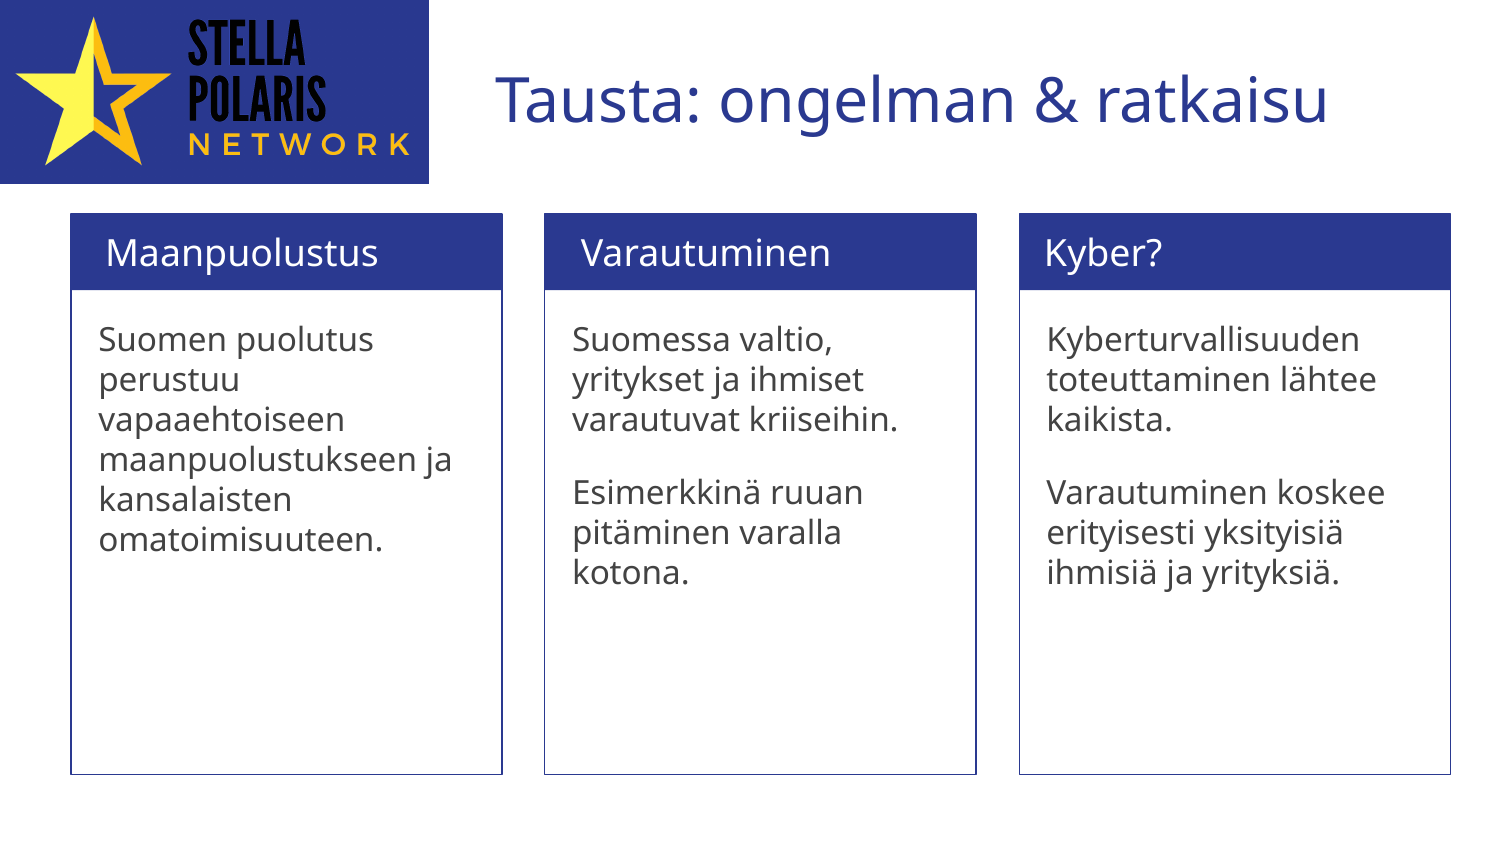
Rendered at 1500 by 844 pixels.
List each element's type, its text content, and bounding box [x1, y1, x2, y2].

text_box [545, 215, 975, 291]
list Suomessa valtio, yritykset ja ihmiset varautuvat kriiseihin. Esimerkkinä ruuan pitäminen varalla kotona. [557, 303, 964, 762]
list Varautuminen [556, 214, 977, 290]
text_box [1019, 214, 1451, 291]
text_box [72, 215, 501, 291]
picture [0, 0, 429, 185]
list Kyberturvallisuuden toteuttaminen lähtee kaikista. Varautuminen koskee erityisesti yksityisiä ihmisiä ja yrityksiä. [1031, 303, 1438, 762]
title Tausta: ongelman & ratkaisu [480, 45, 1457, 145]
list Suomen puolutus perustuu vapaaehtoiseen maanpuolustukseen ja kansalaisten omatoimisuuteen. [83, 303, 490, 762]
list Maanpuolustus [90, 214, 493, 290]
list Kyber? [1028, 214, 1439, 290]
